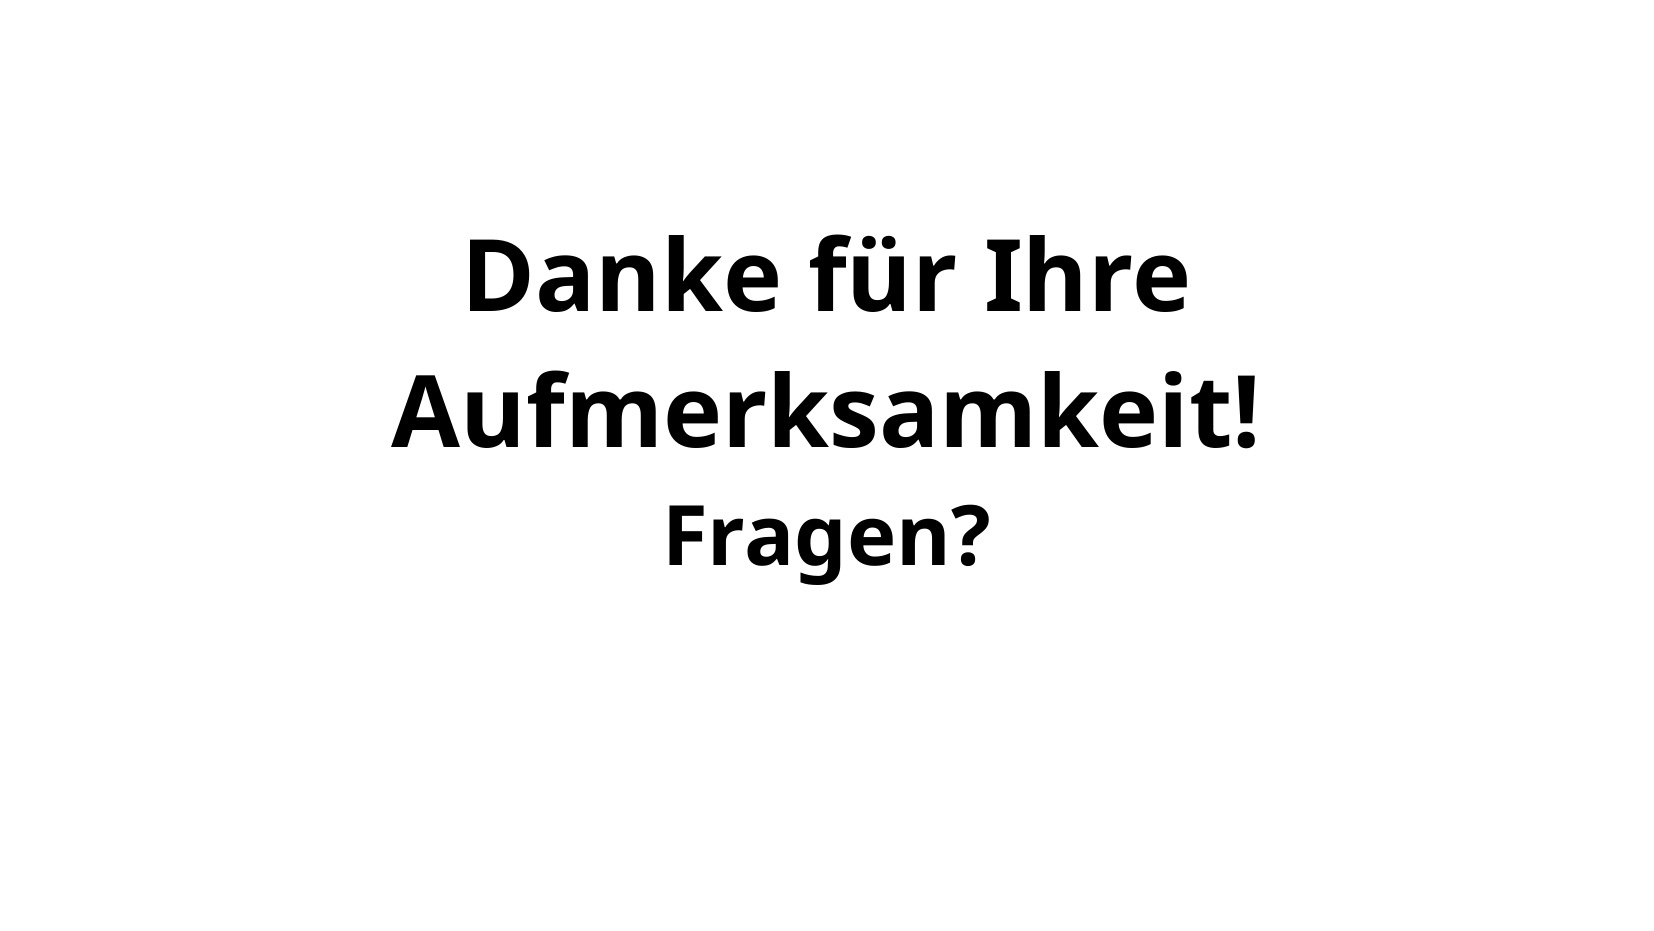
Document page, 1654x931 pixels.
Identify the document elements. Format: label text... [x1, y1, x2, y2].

subtitle Danke für Ihre Aufmerksamkeit! Fragen? [82, 37, 1571, 757]
